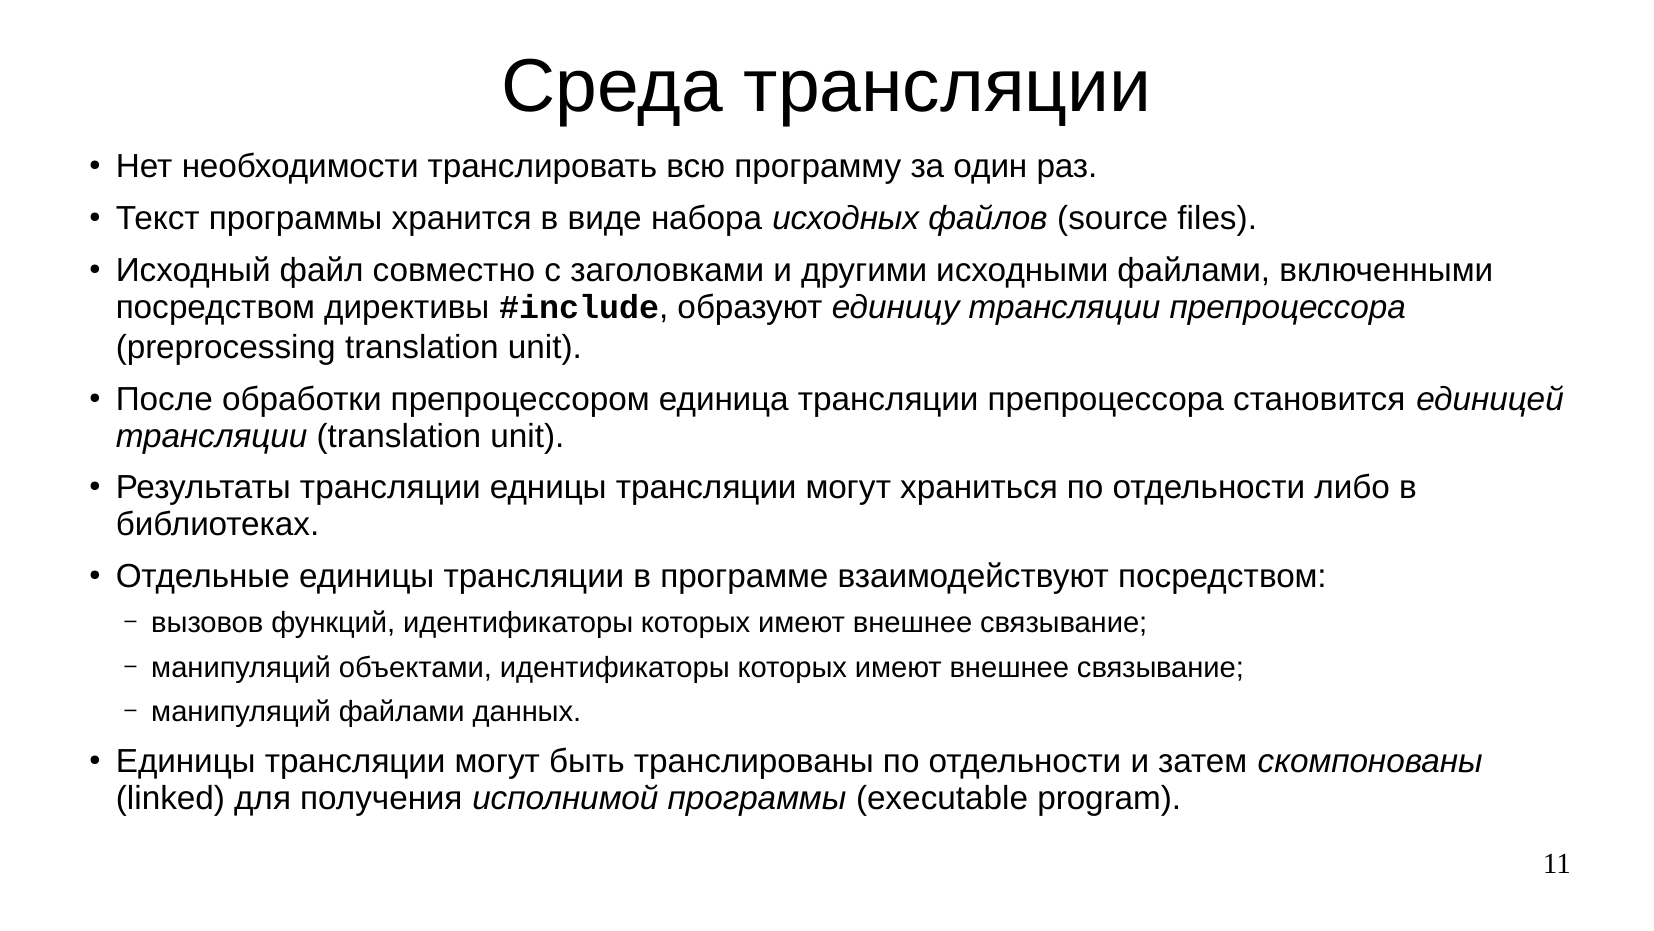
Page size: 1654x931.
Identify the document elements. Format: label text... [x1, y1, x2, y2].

title Среда трансляции [82, 7, 1571, 163]
list Нет необходимости транслировать всю программу за один раз. Текст программы хранится в виде набора исходных файлов (source files). Исходный файл совместно с заголовками и другими исходными файлами, включенными посредством директивы #include, образуют единицу трансляции препроцессора (preprocessing translation unit). После обработки препроцессором единица трансляции препроцессора становится единицей трансляции (translation unit). Результаты трансляции едницы трансляции могут храниться по отдельности либо в библиотеках. Отдельные единицы трансляции в программе взаимодействуют посредством: вызовов функций, идентификаторы которых имеют внешнее связывание; манипуляций объектами, идентификаторы которых имеют внешнее связывание; манипуляций файлами данных. Единицы трансляции могут быть транслированы по отдельности и затем скомпонованы (linked) для получения исполнимой программы (executable program). [80, 147, 1569, 827]
